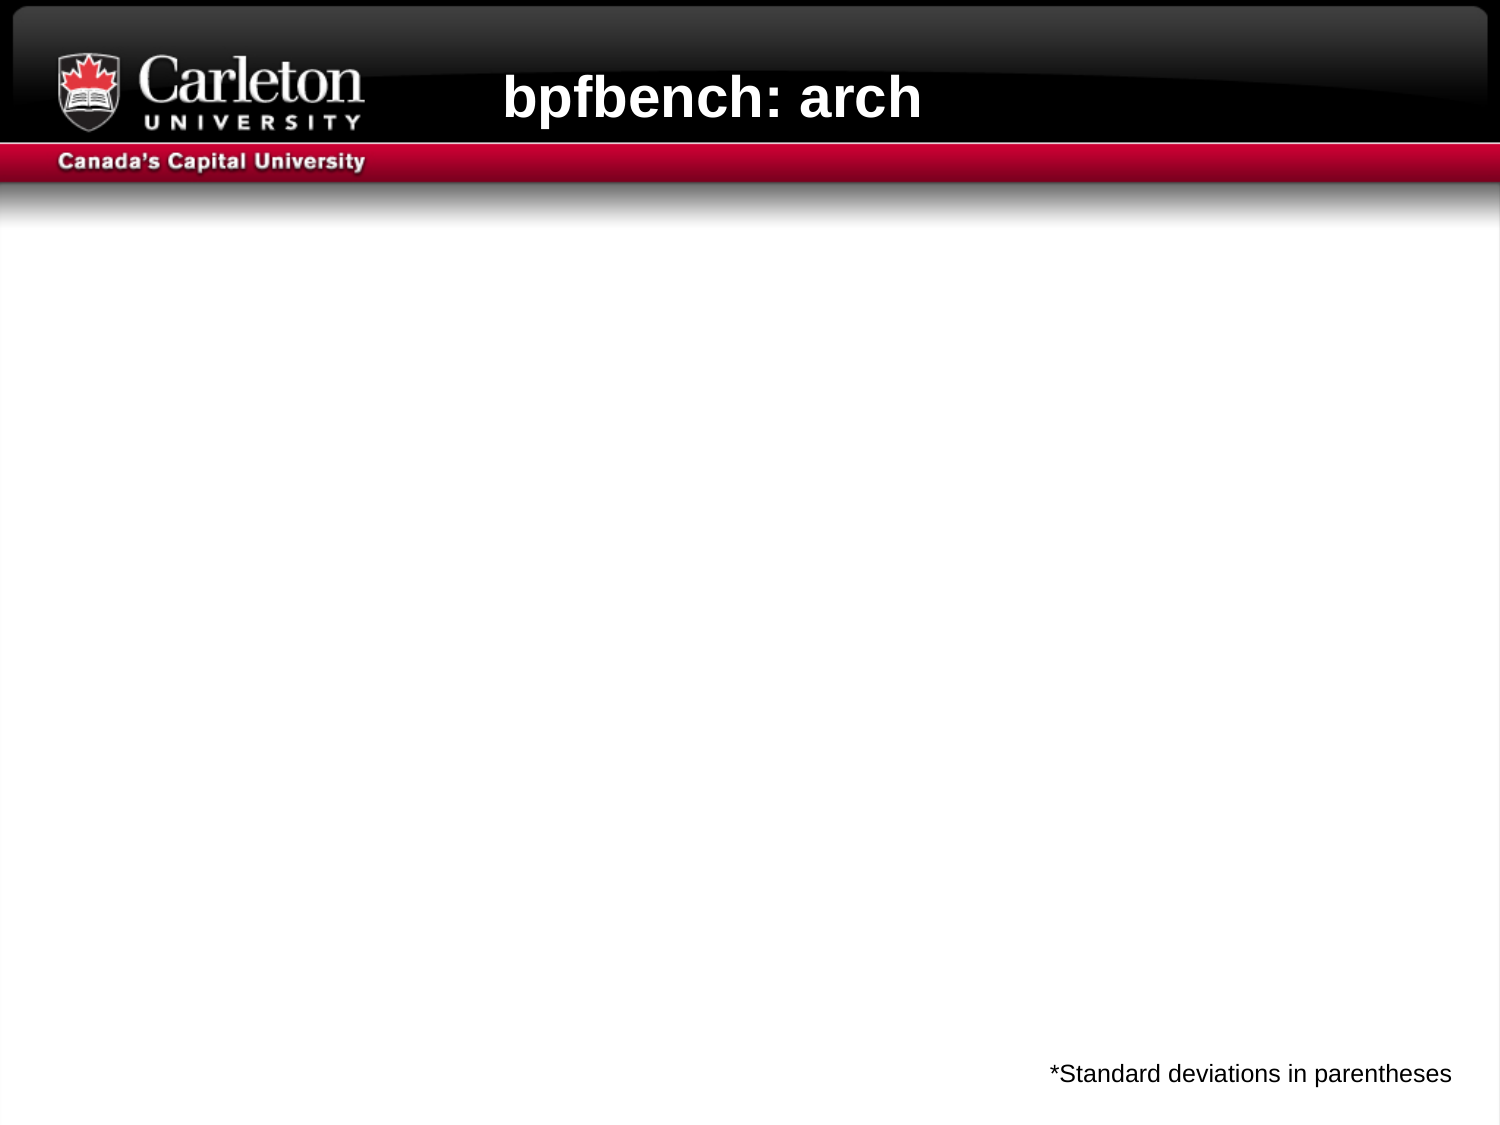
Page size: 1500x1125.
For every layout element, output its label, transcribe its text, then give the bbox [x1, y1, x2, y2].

title bpfbench: arch [487, 37, 1438, 150]
text_box *Standard deviations in parentheses [1035, 1050, 1471, 1125]
picture [0, 0, 1500, 1125]
